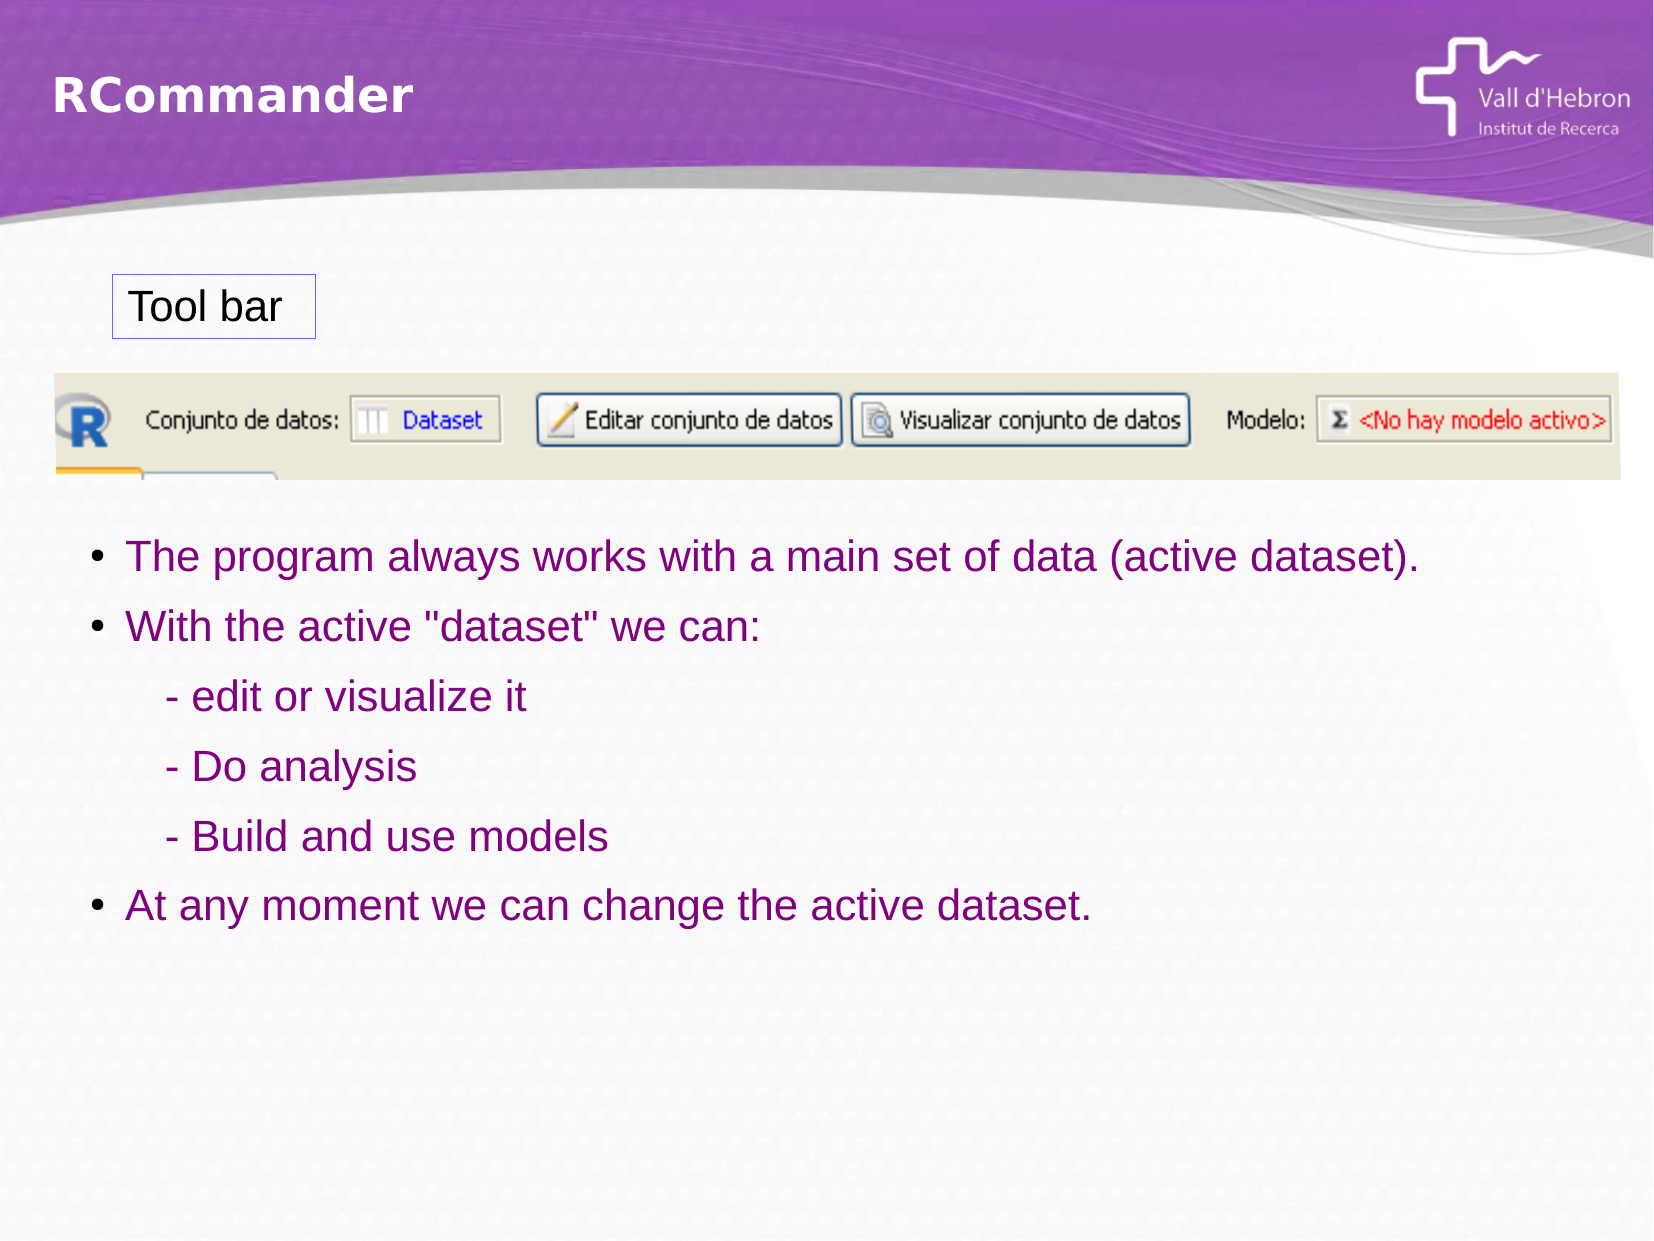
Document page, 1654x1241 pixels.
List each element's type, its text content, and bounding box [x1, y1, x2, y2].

picture [0, 0, 1654, 1241]
text_box RCommander [51, 67, 739, 134]
text_box The program always works with a main set of data (active dataset). With the active "dataset" we can: - edit or visualize it - Do analysis - Build and use models At any moment we can change the active dataset. [75, 525, 1576, 938]
text_box Tool bar [112, 274, 316, 339]
